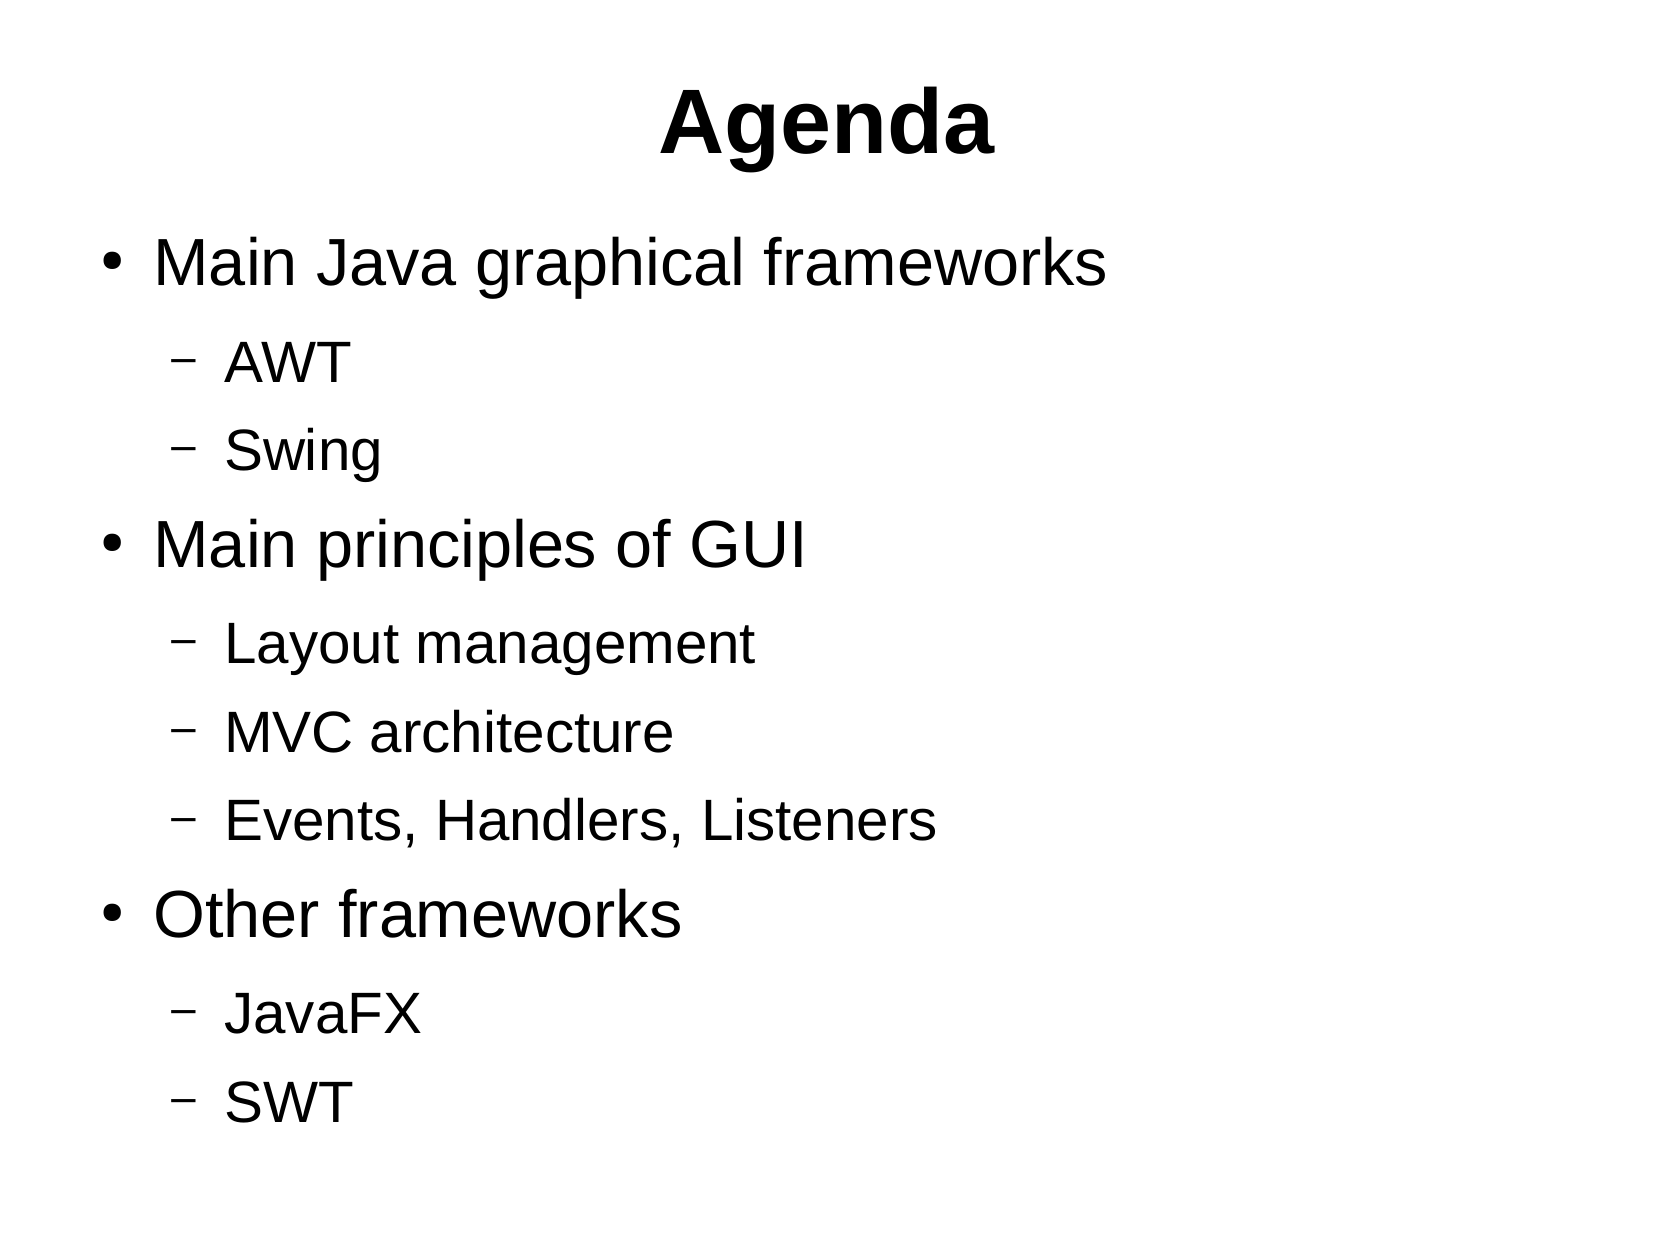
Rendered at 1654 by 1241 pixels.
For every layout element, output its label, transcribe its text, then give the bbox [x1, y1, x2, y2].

list Main Java graphical frameworks AWT Swing Main principles of GUI Layout management MVC architecture Events, Handlers, Listeners Other frameworks JavaFX SWT [82, 225, 1538, 1186]
title Agenda [82, 49, 1571, 196]
